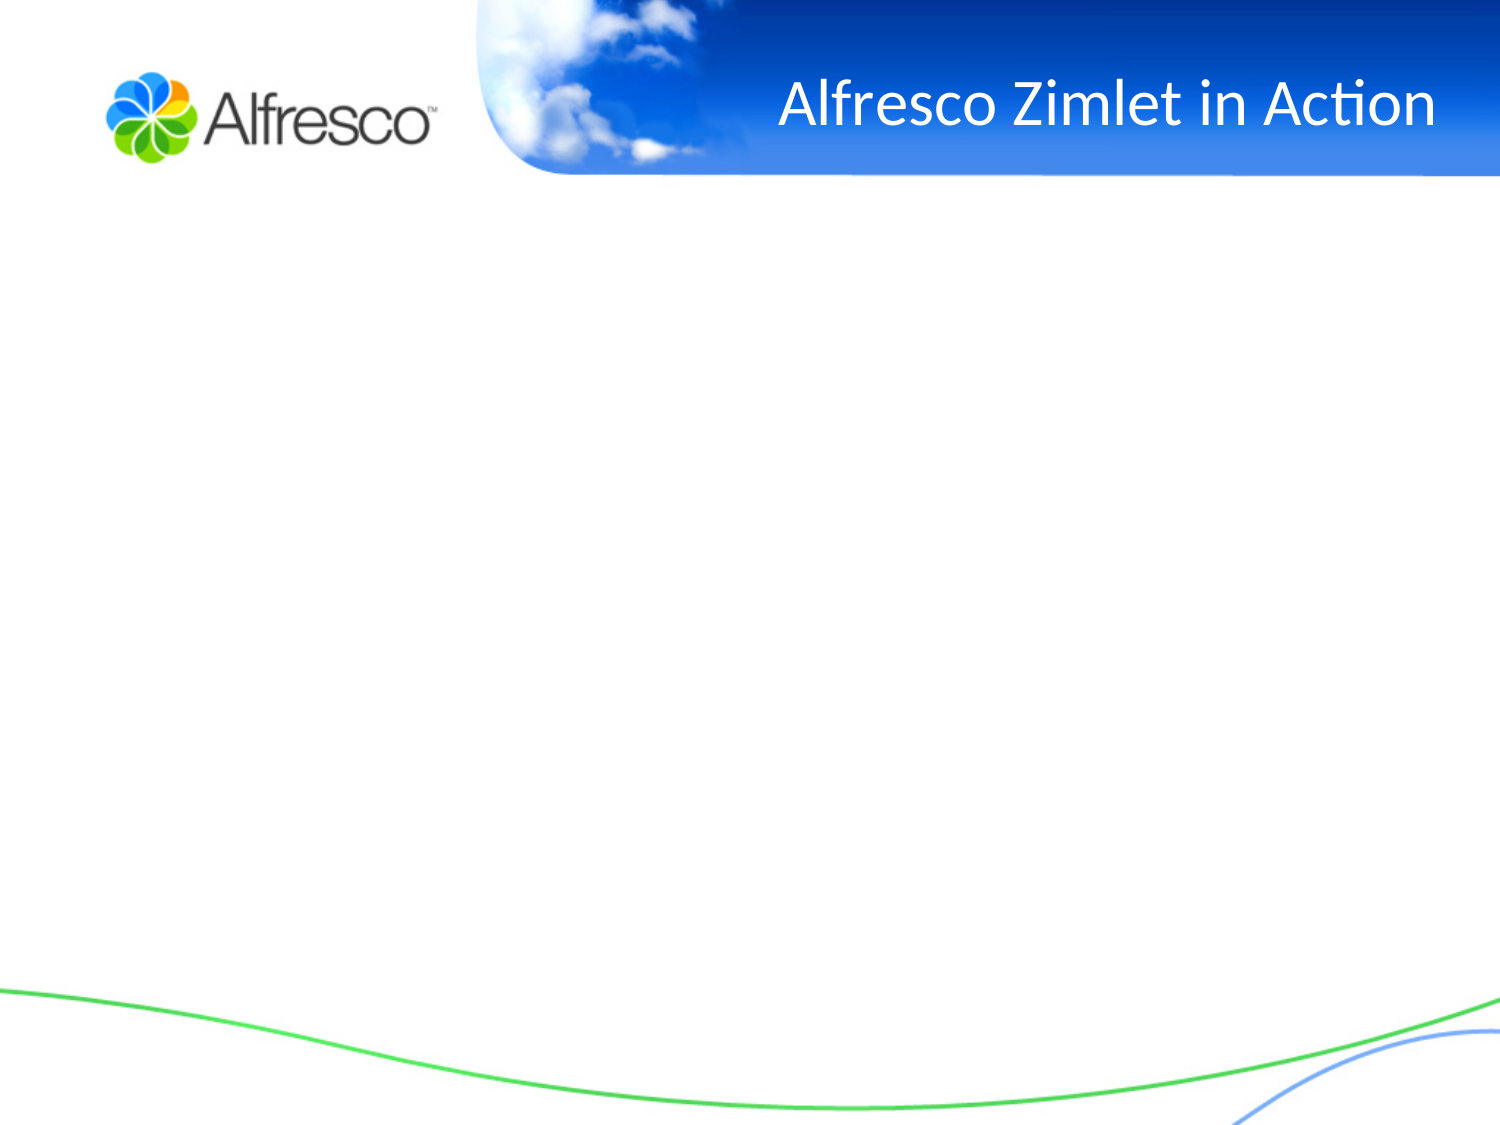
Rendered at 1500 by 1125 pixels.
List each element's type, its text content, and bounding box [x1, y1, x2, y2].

title Alfresco Zimlet in Action [515, 10, 1454, 150]
picture [0, 0, 1500, 1125]
